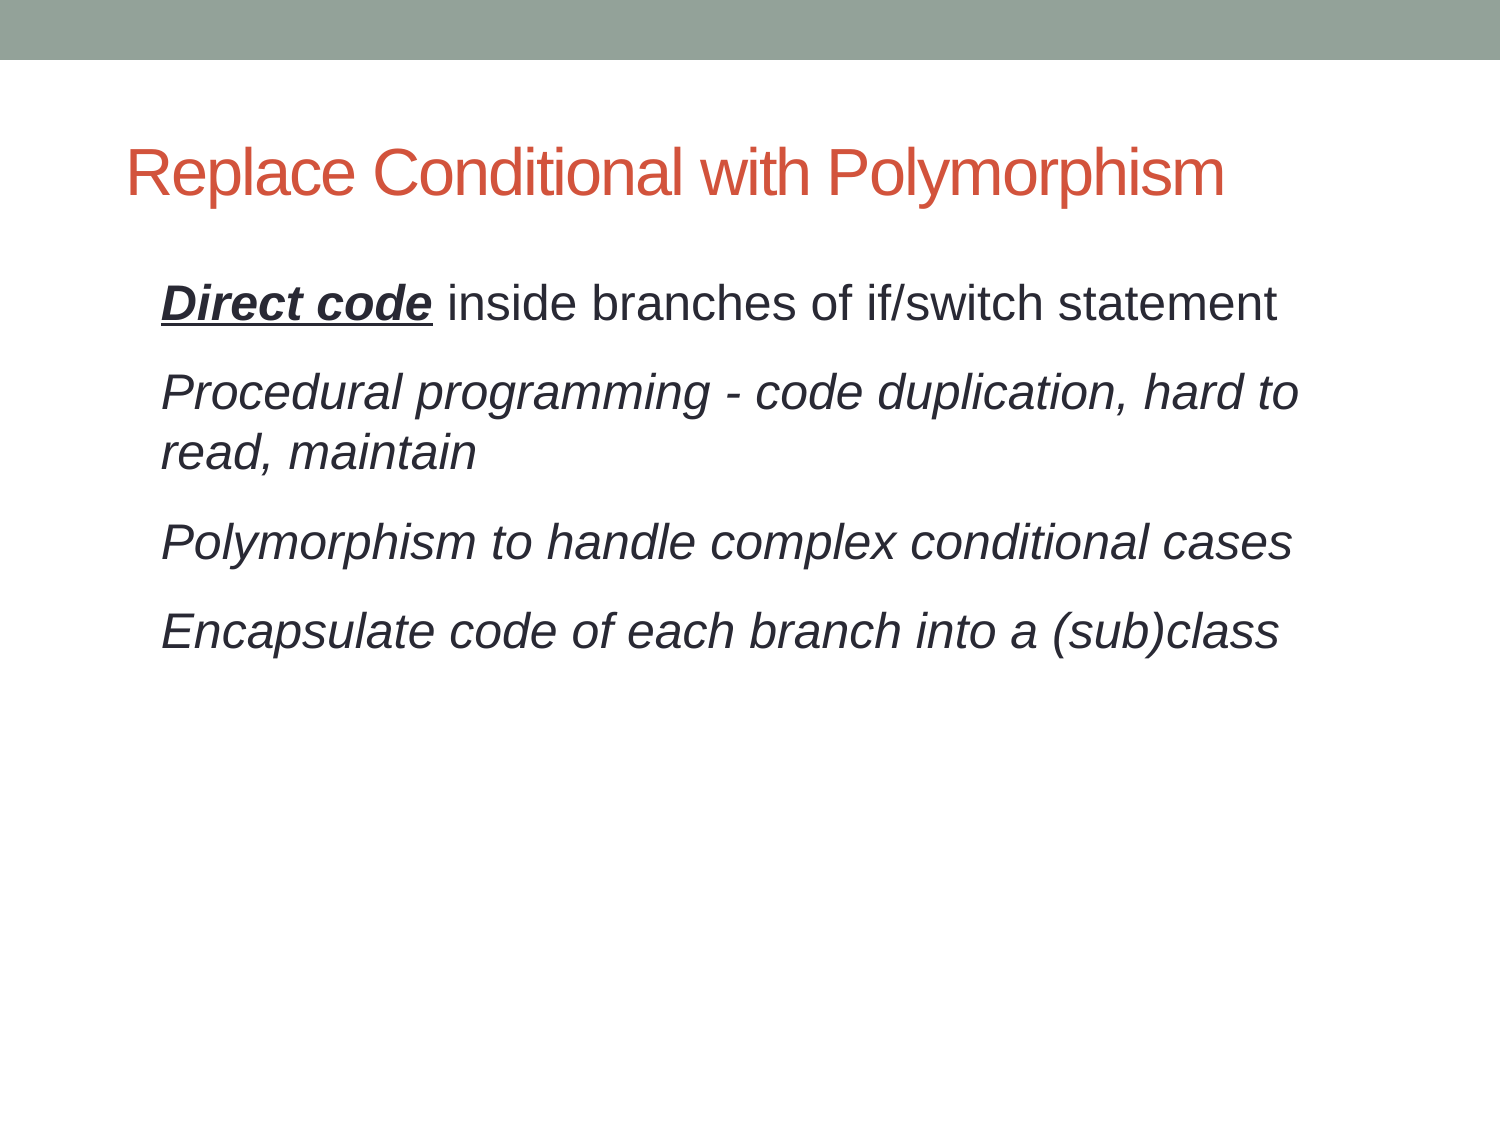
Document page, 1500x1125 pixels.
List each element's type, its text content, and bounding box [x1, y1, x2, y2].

list Direct code inside branches of if/switch statement Procedural programming - code duplication, hard to read, maintain Polymorphism to handle complex conditional cases Encapsulate code of each branch into a (sub)class [75, 262, 1425, 1063]
title Replace Conditional with Polymorphism [75, 87, 1425, 250]
